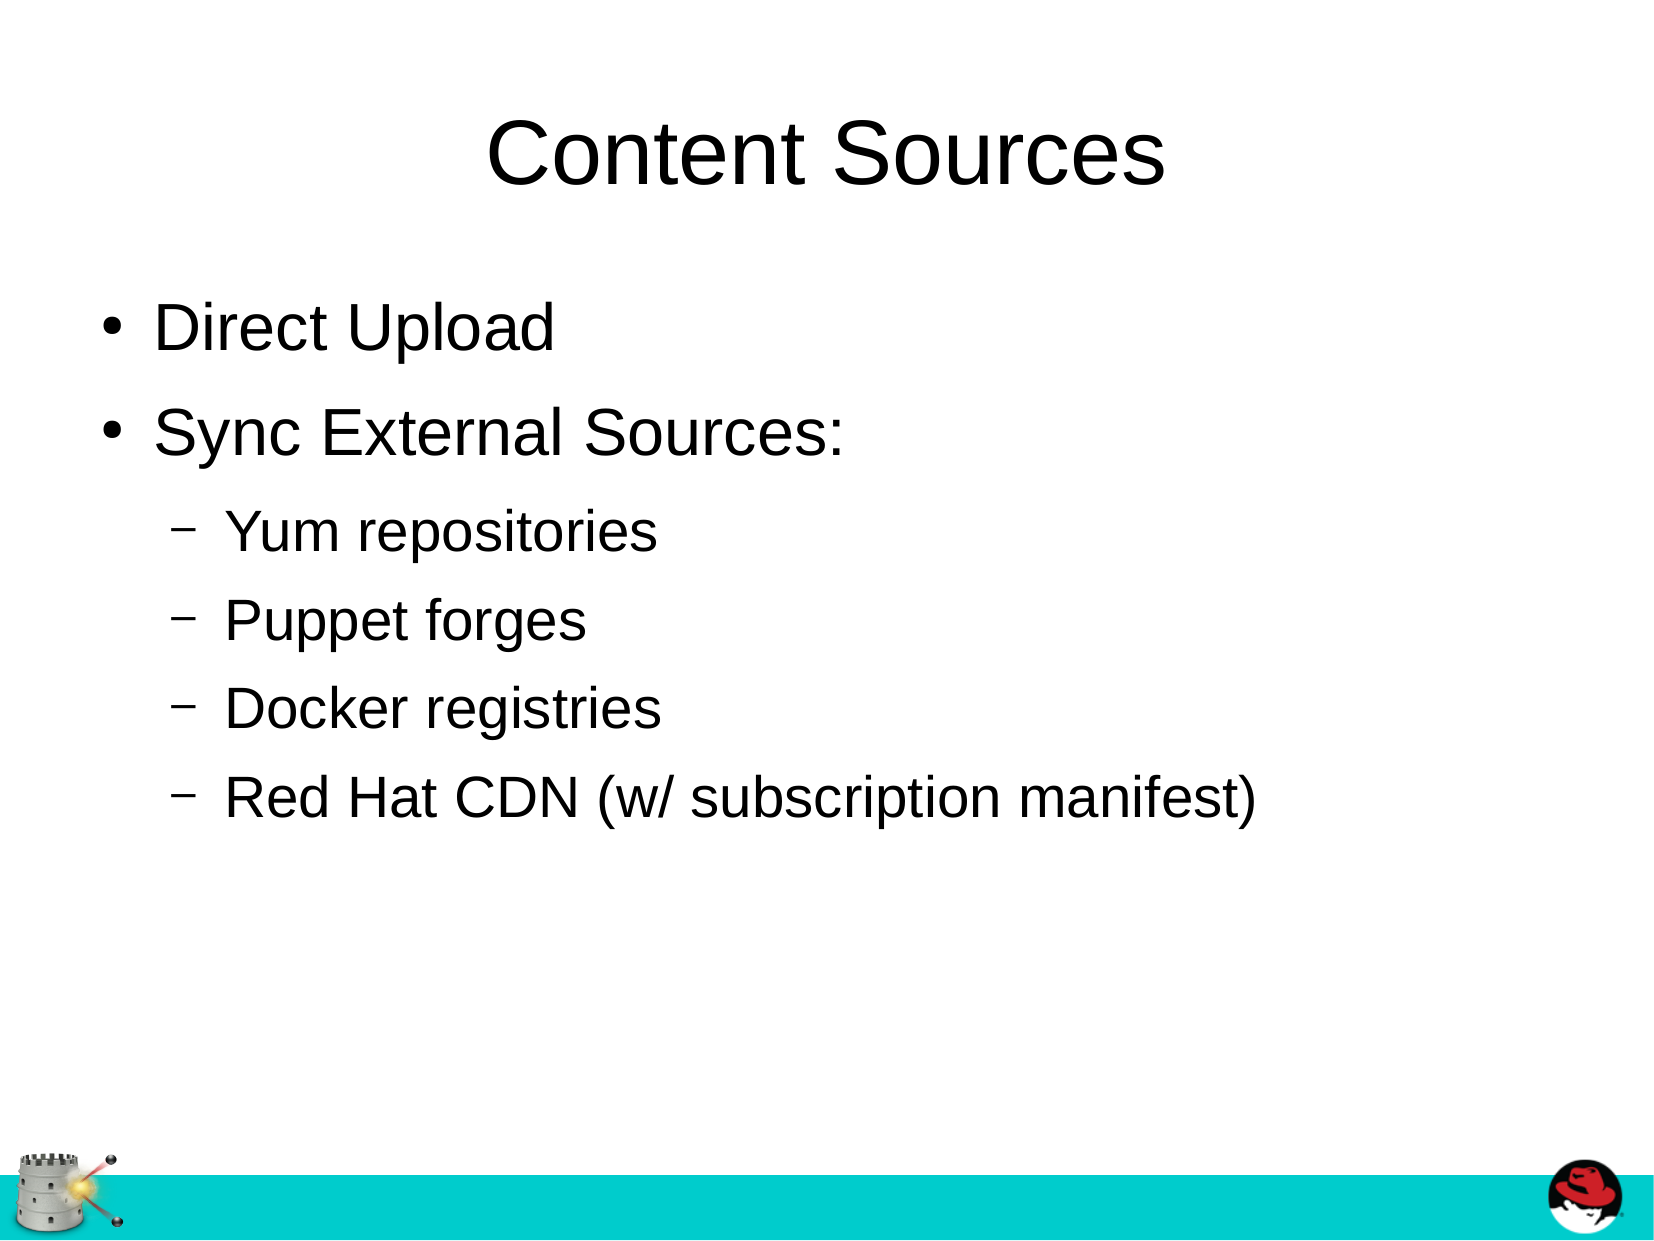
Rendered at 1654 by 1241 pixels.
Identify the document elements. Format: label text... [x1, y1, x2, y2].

title Content Sources [82, 49, 1571, 257]
list Direct Upload Sync External Sources: Yum repositories Puppet forges Docker registries Red Hat CDN (w/ subscription manifest) [82, 290, 1571, 1010]
picture [1547, 1157, 1630, 1235]
picture [5, 1138, 130, 1241]
